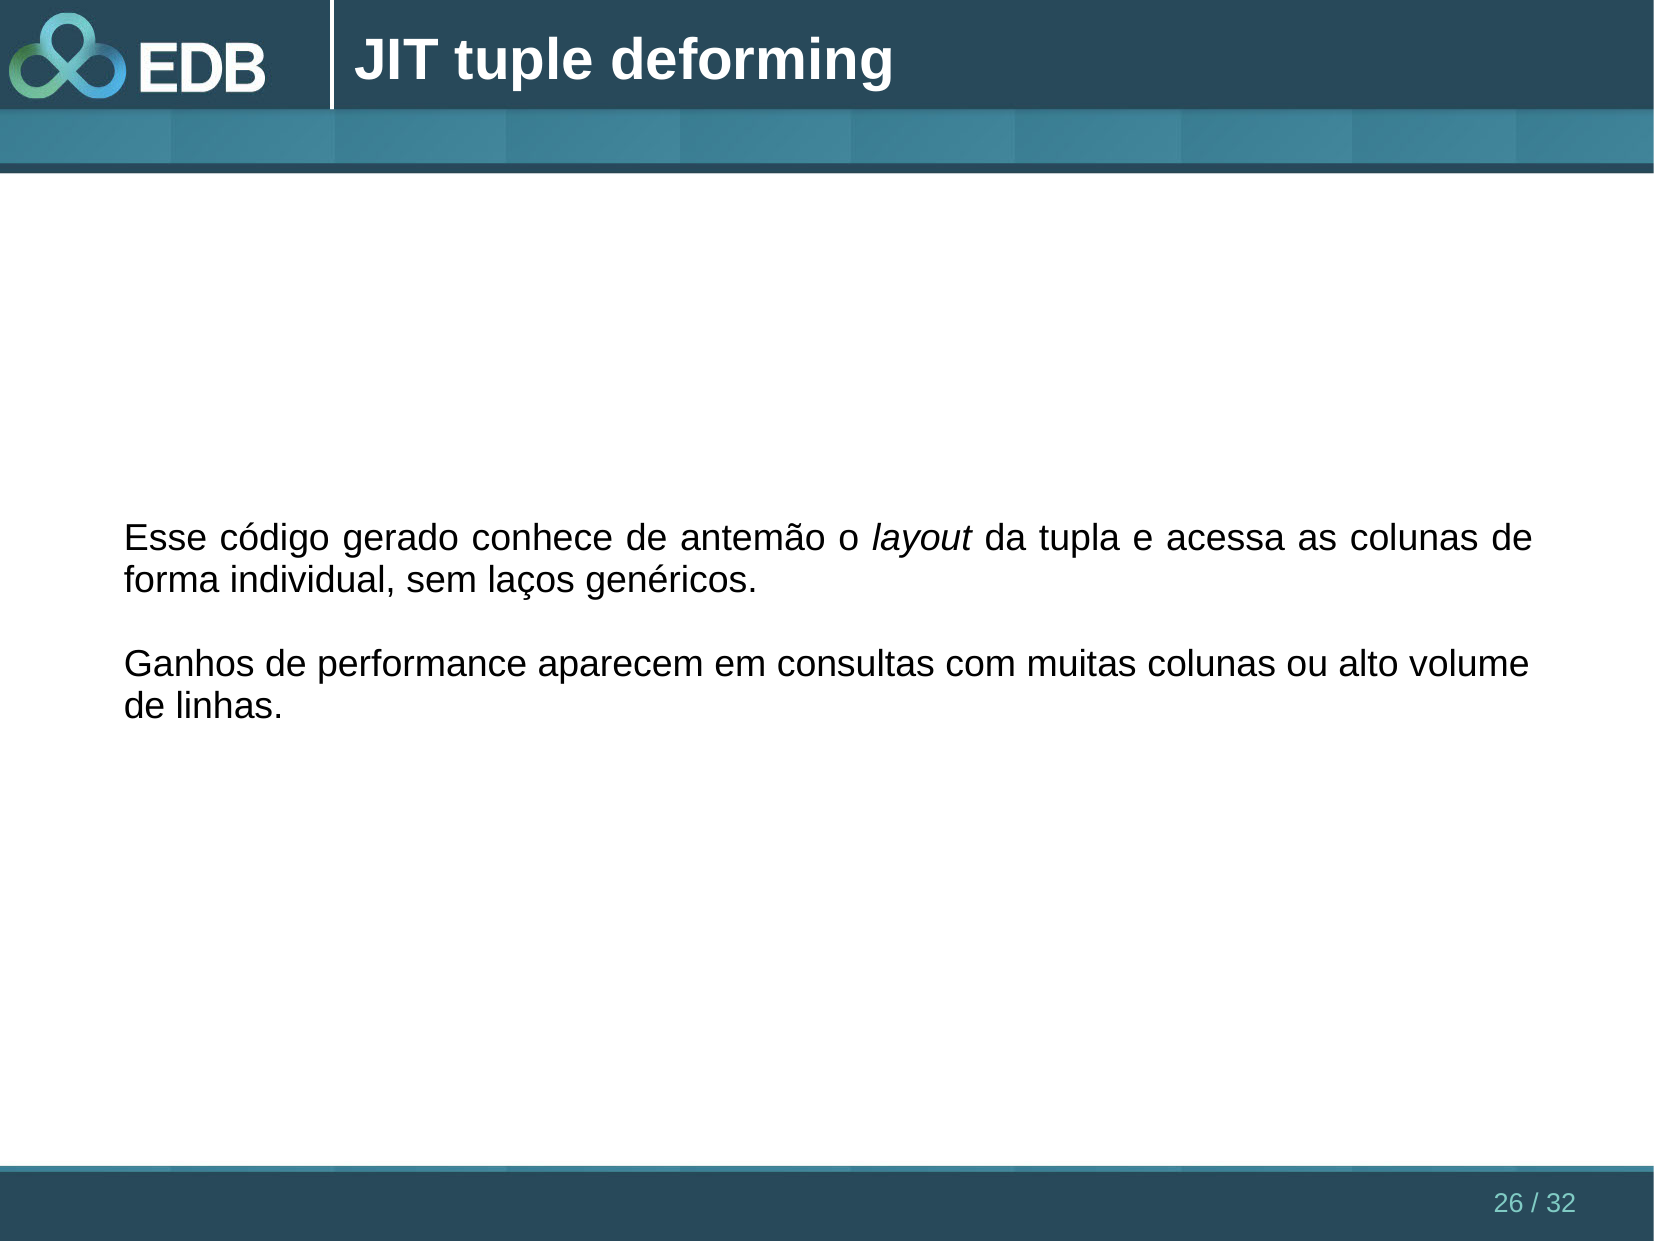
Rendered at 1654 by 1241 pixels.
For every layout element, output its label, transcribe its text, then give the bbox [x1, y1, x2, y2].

title JIT tuple deforming [354, 26, 1595, 92]
text_box Esse código gerado conhece de antemão o layout da tupla e acessa as colunas de forma individual, sem laços genéricos. Ganhos de performance aparecem em consultas com muitas colunas ou alto volume de linhas. [108, 509, 1548, 735]
picture [0, 0, 1654, 1241]
